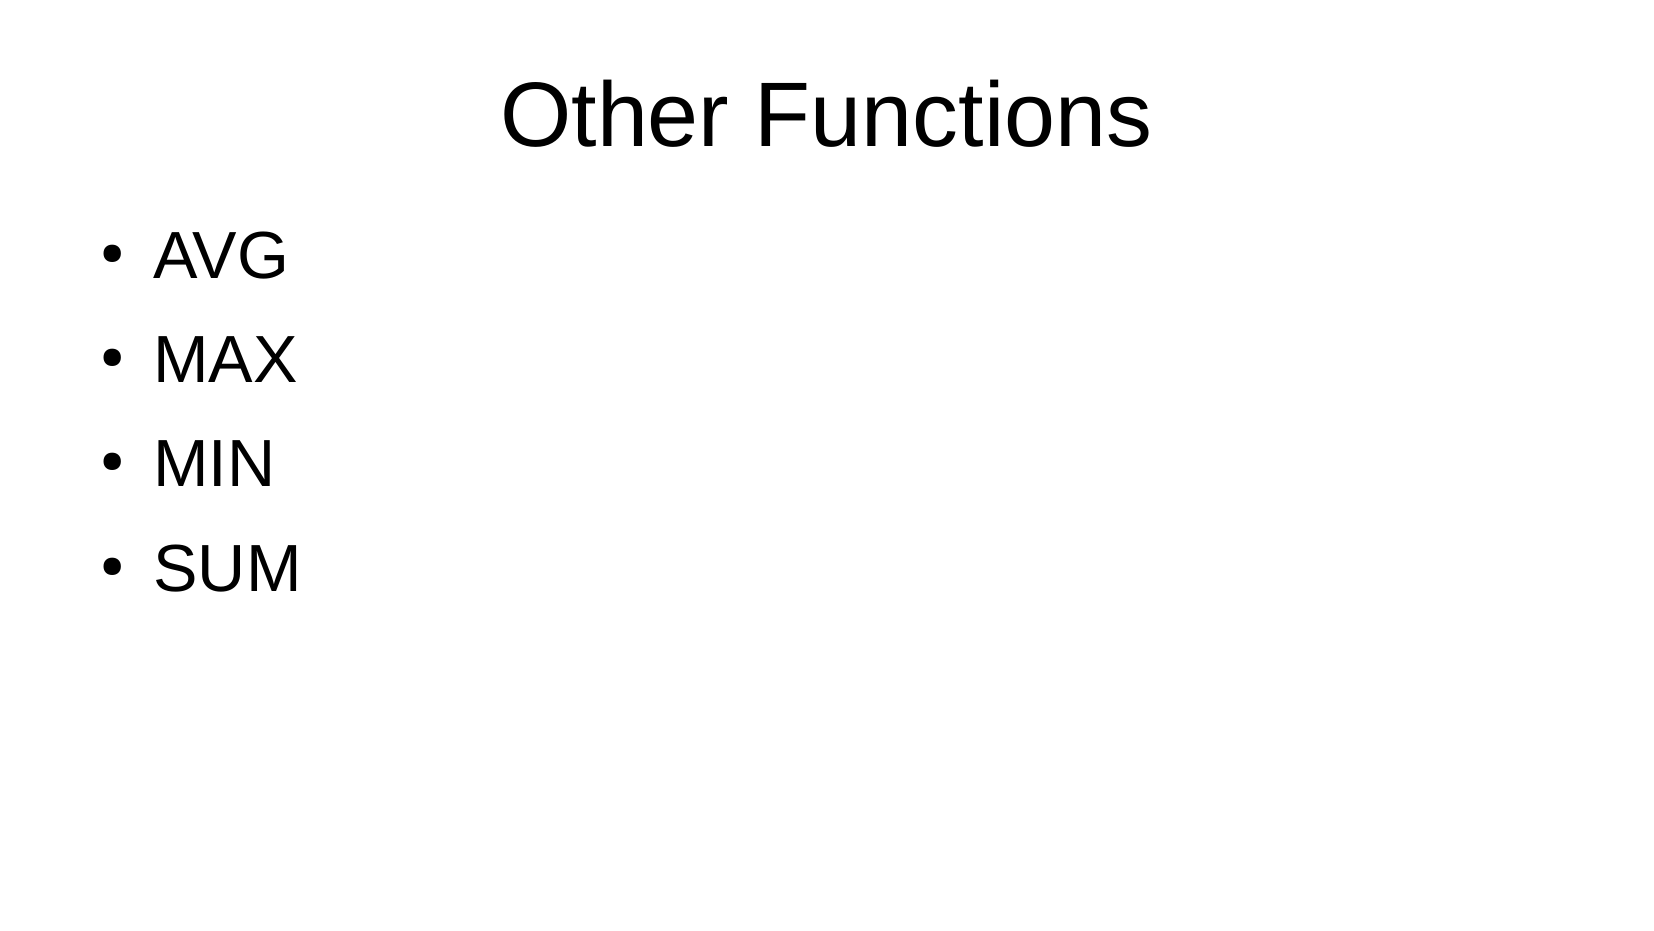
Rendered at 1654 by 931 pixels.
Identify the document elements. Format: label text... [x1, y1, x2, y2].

list AVG MAX MIN SUM [82, 217, 1571, 758]
title Other Functions [82, 37, 1571, 193]
